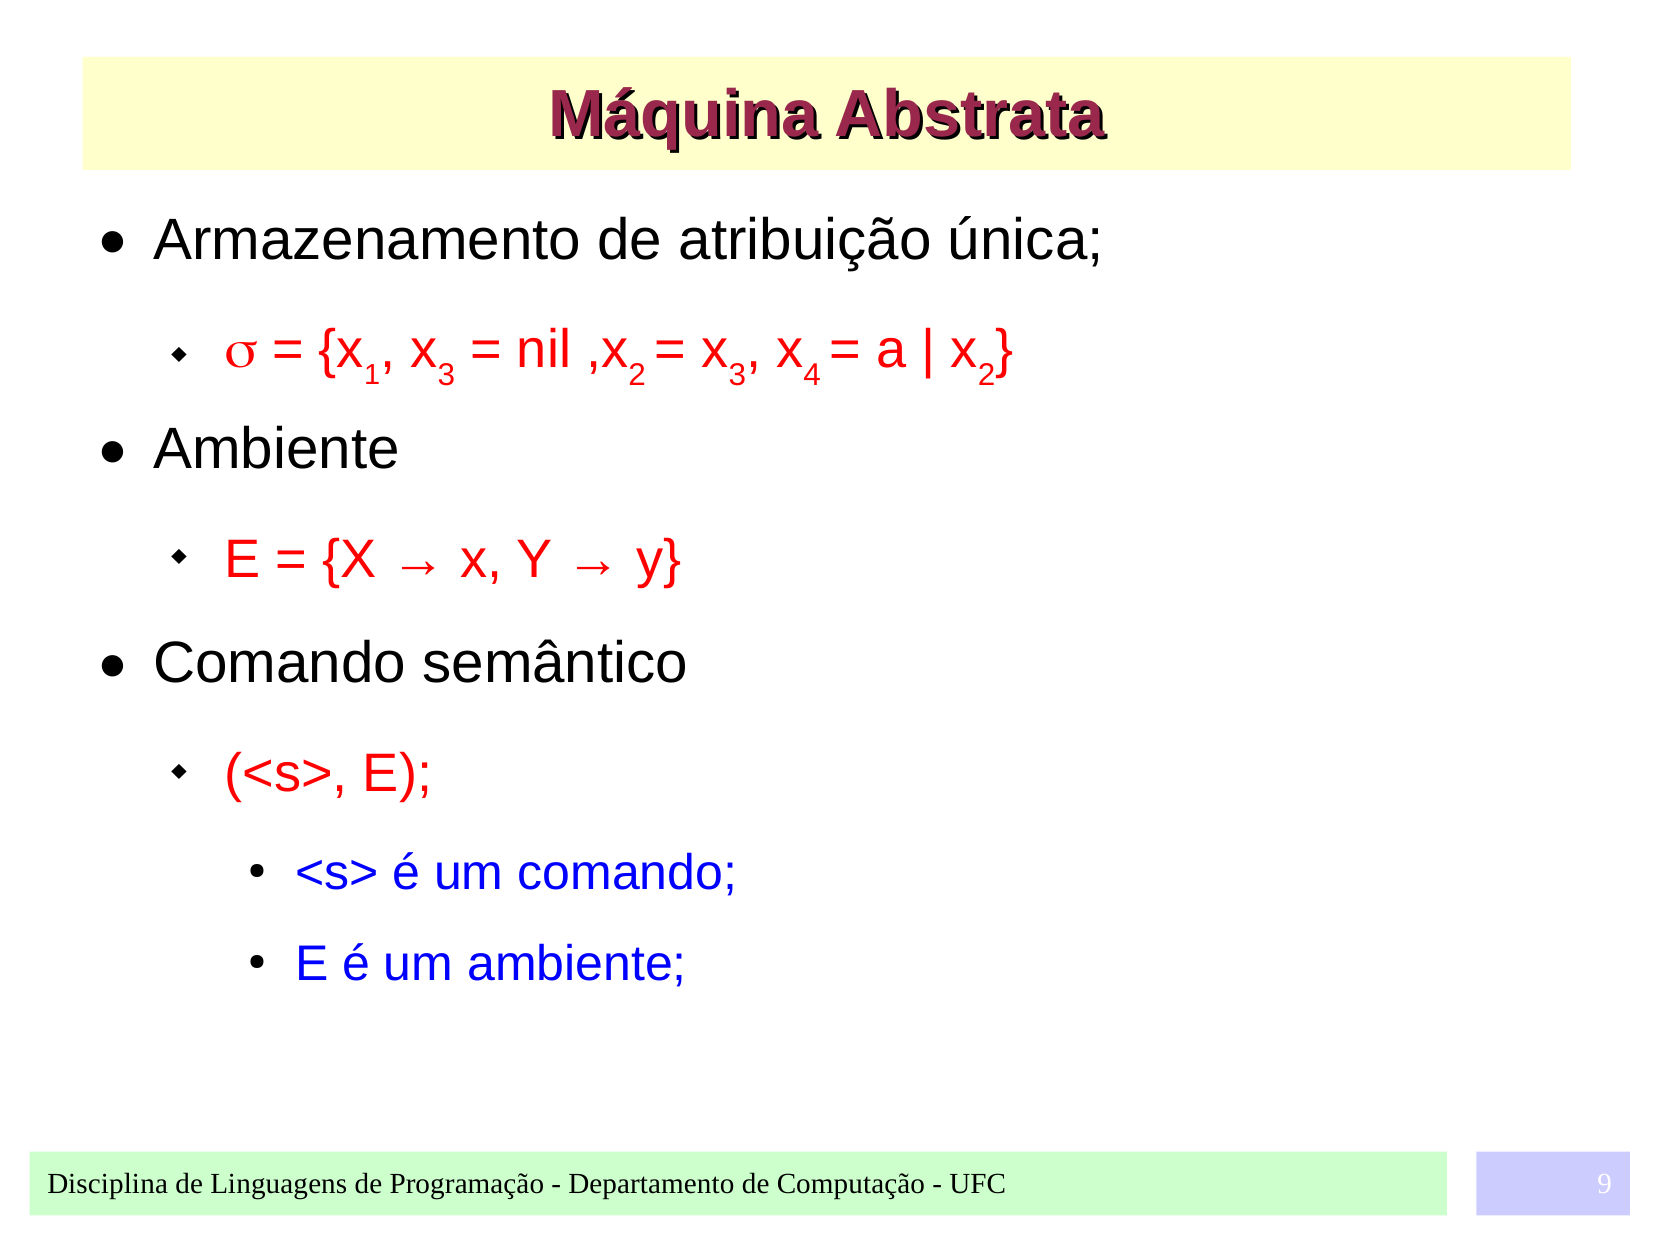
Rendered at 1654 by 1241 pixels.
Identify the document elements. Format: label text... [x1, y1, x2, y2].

title Máquina Abstrata [82, 56, 1571, 170]
list Armazenamento de atribuição única; s = {x1, x3 = nil ,x2 = x3, x4 = a | x2} Ambiente E = {X → x, Y → y} Comando semântico (<s>, E); <s> é um comando; E é um ambiente; [82, 206, 1571, 1137]
